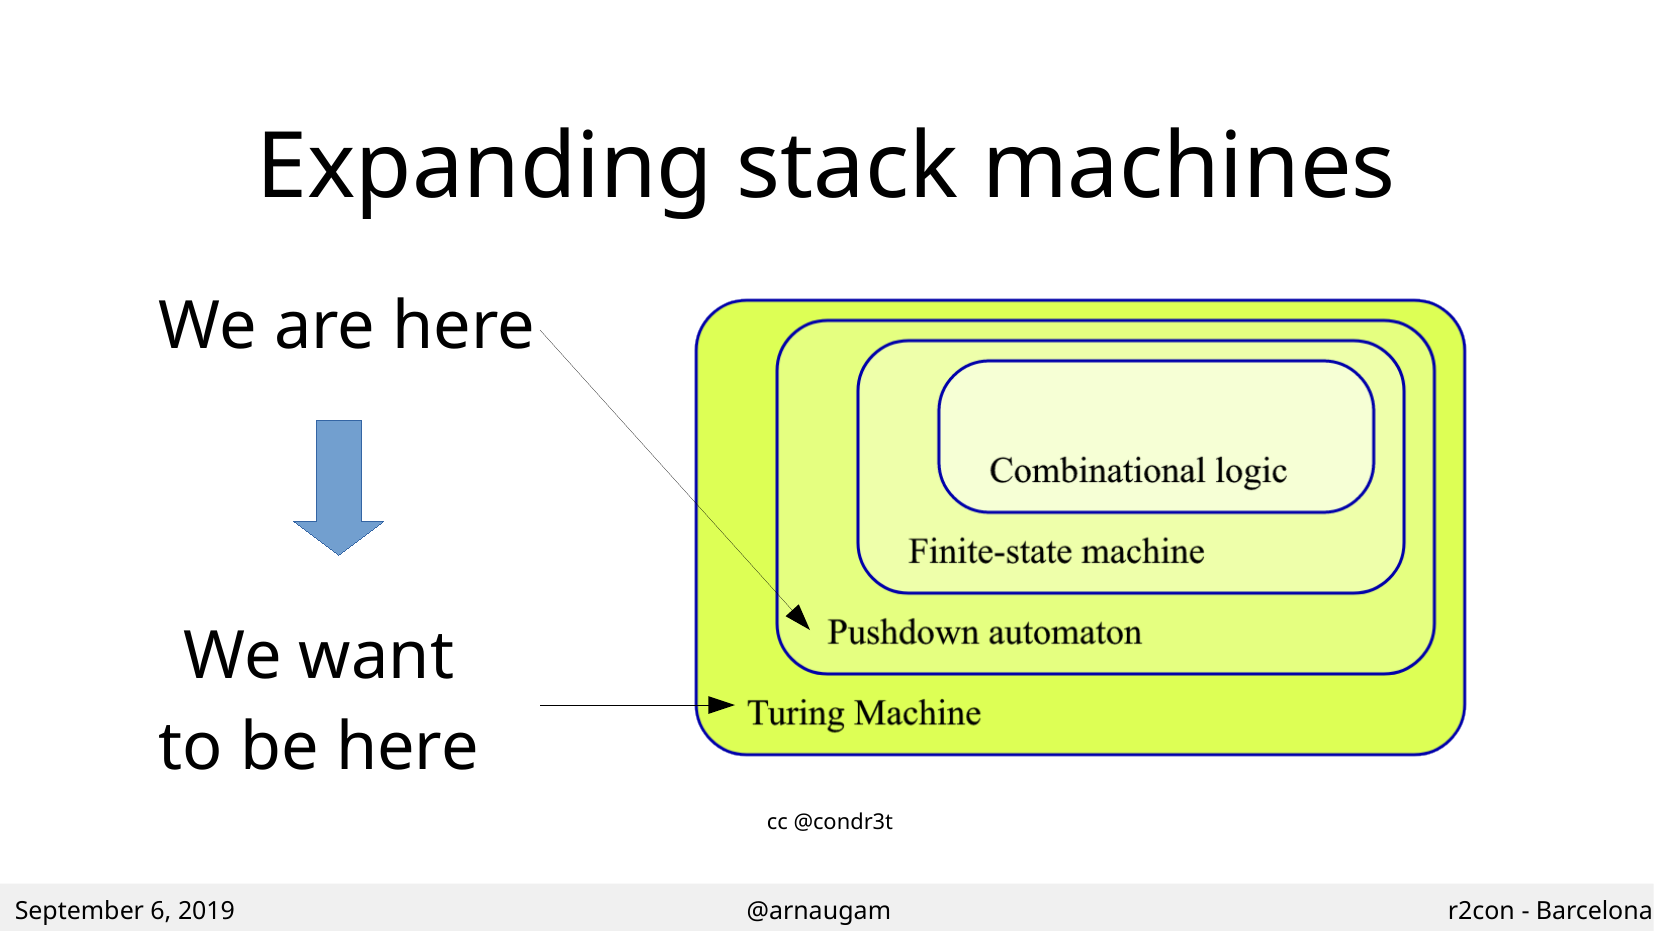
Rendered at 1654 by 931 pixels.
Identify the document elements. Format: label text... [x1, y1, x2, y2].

text_box cc @condr3t [752, 798, 901, 841]
title Expanding stack machines [82, 84, 1571, 240]
text_box We are here [143, 270, 526, 366]
text_box [293, 420, 384, 556]
picture [679, 275, 1486, 781]
text_box We want to be here [143, 600, 519, 776]
